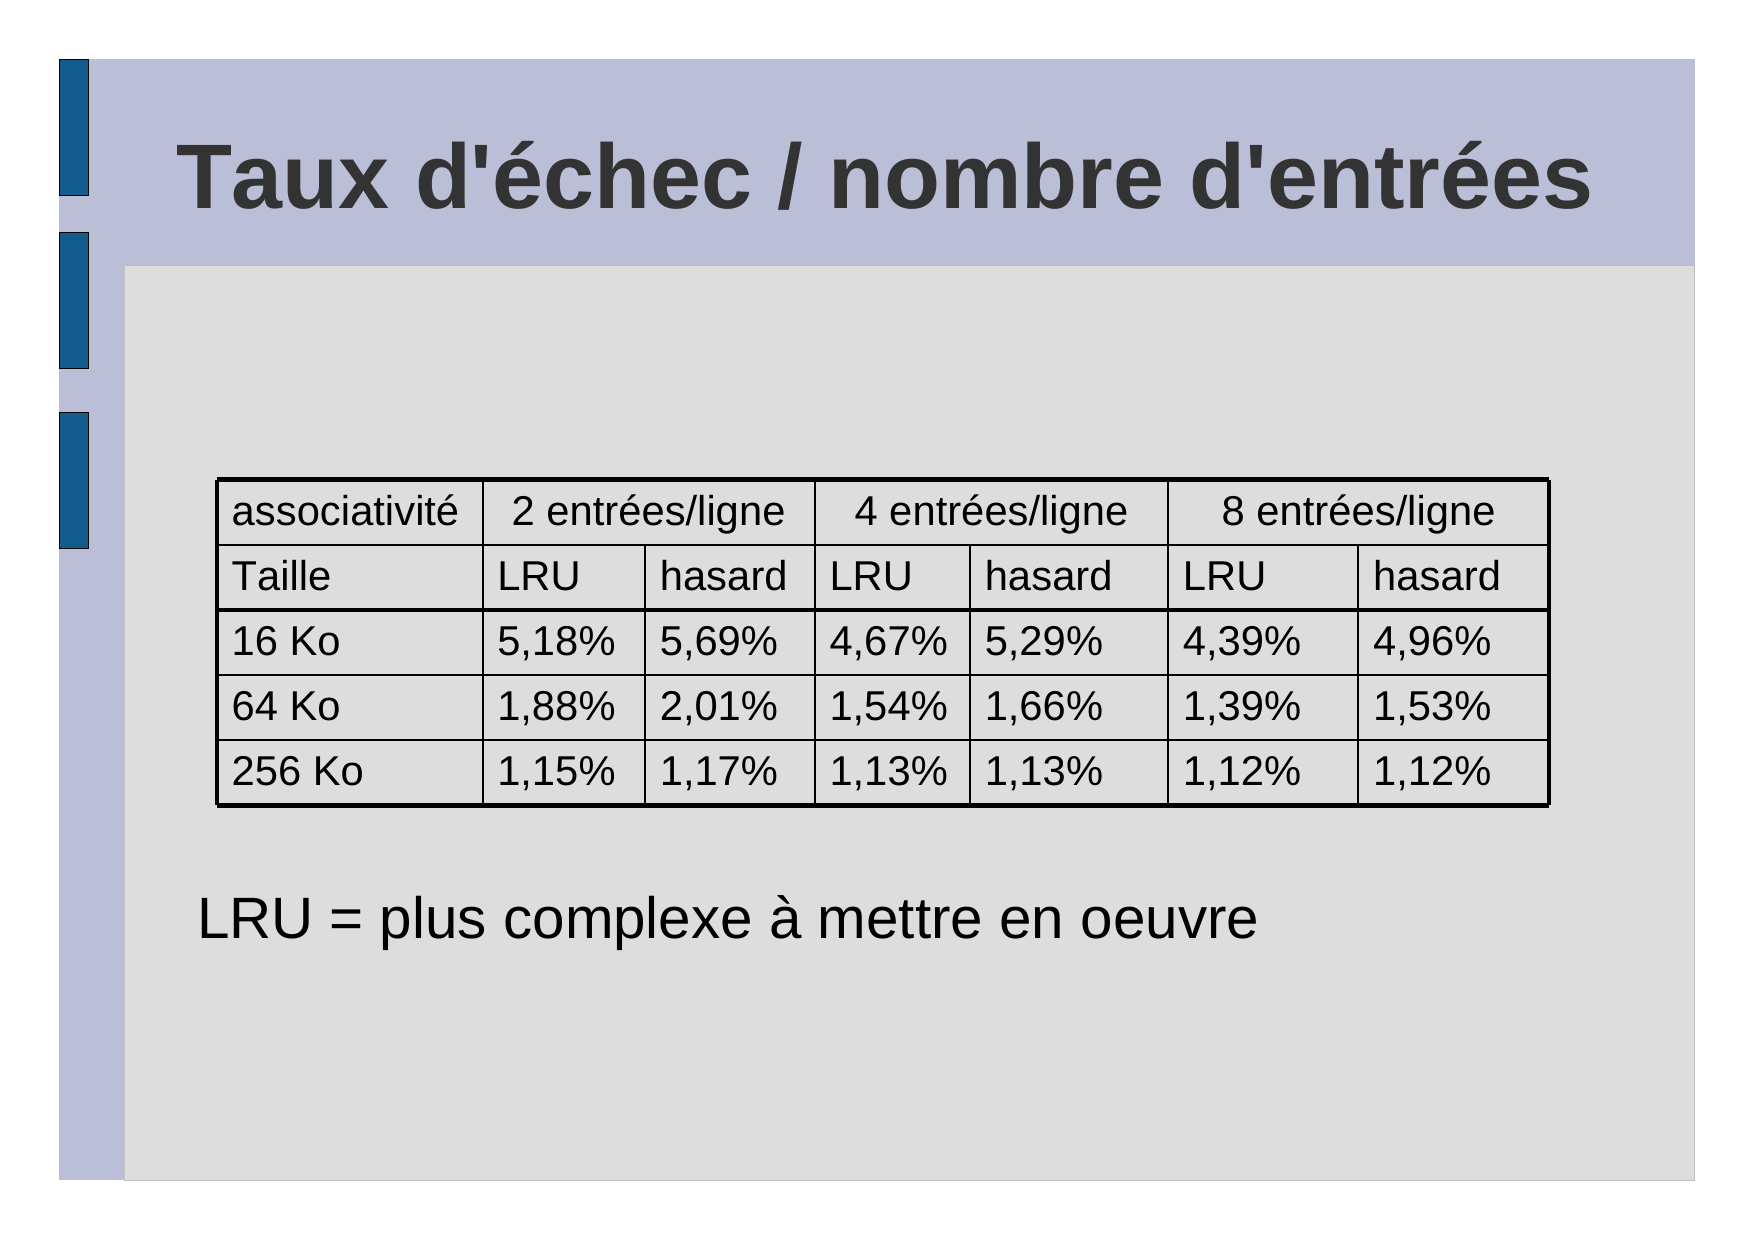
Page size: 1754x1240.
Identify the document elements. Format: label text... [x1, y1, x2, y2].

text_box hasard [1359, 546, 1547, 608]
text_box 1,13% [816, 741, 969, 803]
text_box 1,12% [1359, 741, 1547, 803]
text_box 5,18% [484, 612, 644, 674]
text_box 5,29% [971, 612, 1167, 674]
text_box 4 entrées/ligne [816, 482, 1167, 544]
text_box 1,17% [646, 741, 814, 803]
text_box LRU [484, 546, 644, 608]
text_box hasard [971, 546, 1167, 608]
title Taux d'échec / nombre d'entrées [118, 88, 1654, 266]
text_box 5,69% [646, 612, 814, 674]
text_box 1,13% [971, 741, 1167, 803]
text_box 4,67% [816, 612, 969, 674]
text_box 4,39% [1169, 612, 1357, 674]
text_box 2,01% [646, 676, 814, 739]
text_box LRU [816, 546, 969, 608]
text_box 4,96% [1359, 612, 1547, 674]
text_box 256 Ko [219, 741, 482, 803]
text_box LRU [1169, 546, 1357, 608]
text_box 8 entrées/ligne [1169, 482, 1547, 544]
text_box 1,53% [1359, 676, 1547, 739]
text_box 1,66% [971, 676, 1167, 739]
text_box hasard [646, 546, 814, 608]
text_box associativité [219, 482, 482, 544]
text_box 1,39% [1169, 676, 1357, 739]
text_box Taille [219, 546, 482, 608]
text_box 1,54% [816, 676, 969, 739]
text_box 64 Ko [219, 676, 482, 739]
text_box 1,15% [484, 741, 644, 803]
text_box 1,88% [484, 676, 644, 739]
list LRU = plus complexe à mettre en oeuvre [179, 885, 1577, 1093]
text_box 2 entrées/ligne [484, 482, 814, 544]
text_box 1,12% [1169, 741, 1357, 803]
text_box 16 Ko [219, 612, 482, 674]
